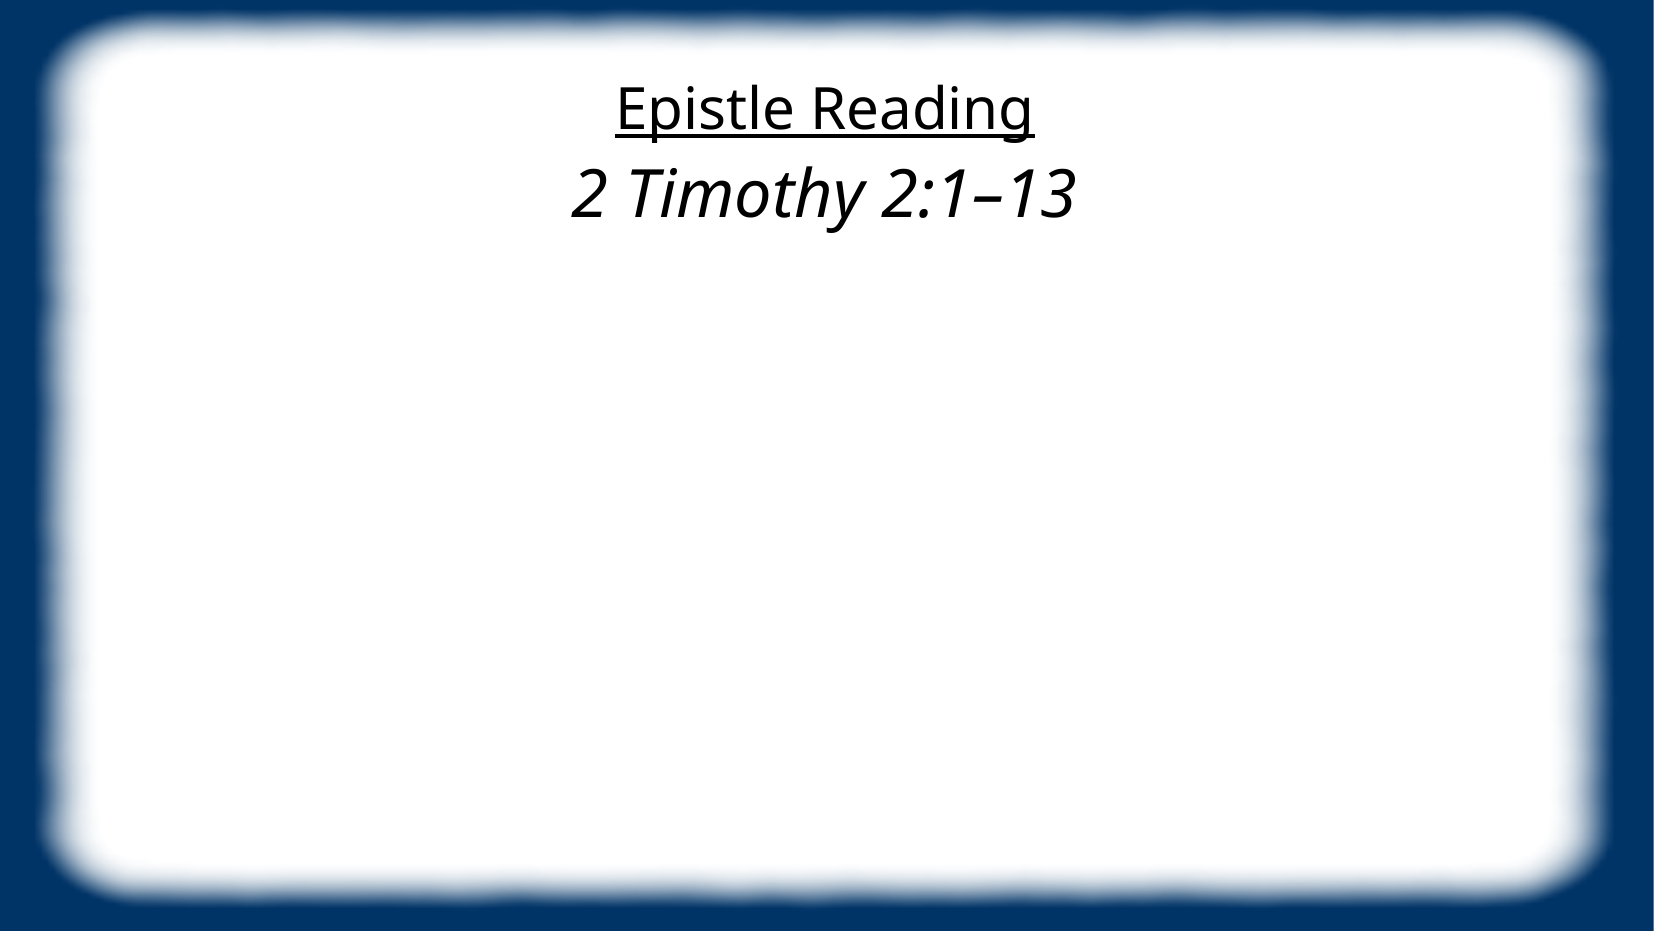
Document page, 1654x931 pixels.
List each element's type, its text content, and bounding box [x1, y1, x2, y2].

picture [0, 0, 1654, 931]
text_box Epistle Reading 2 Timothy 2:1–13 [105, 60, 1546, 241]
